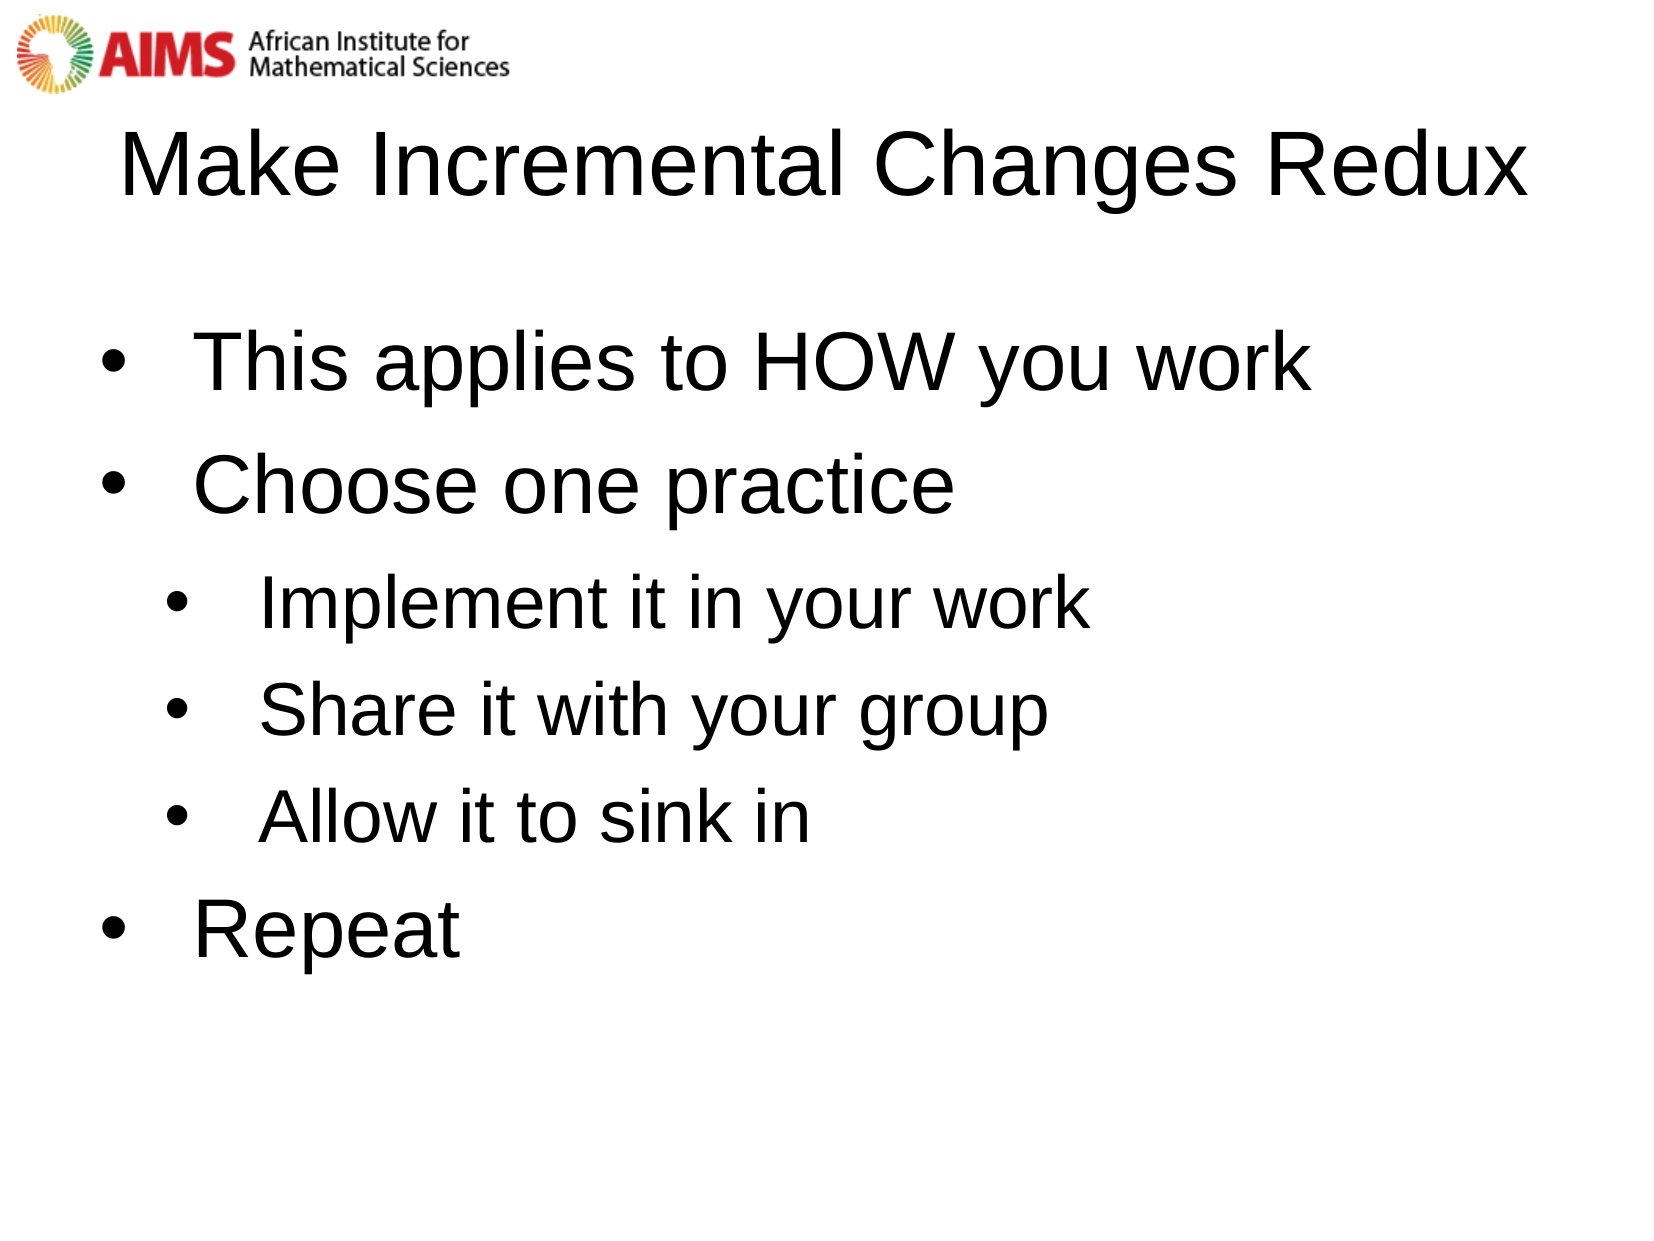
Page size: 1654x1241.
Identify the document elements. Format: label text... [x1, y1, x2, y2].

list This applies to HOW you work Choose one practice Implement it in your work Share it with your group Allow it to sink in Repeat [82, 308, 1572, 1080]
picture [17, 14, 511, 94]
title Make Incremental Changes Redux [30, 61, 1621, 269]
